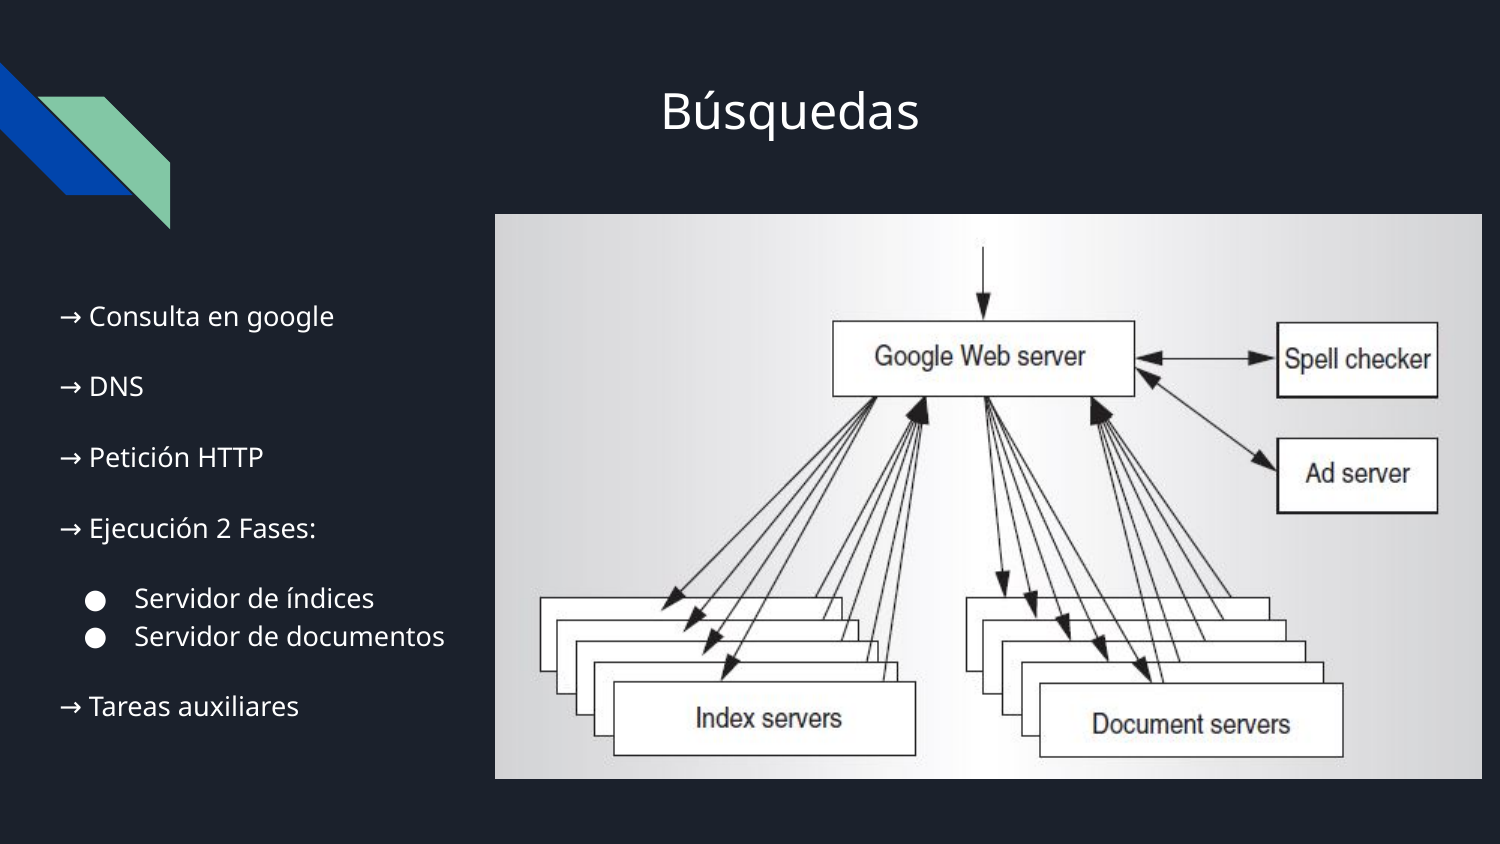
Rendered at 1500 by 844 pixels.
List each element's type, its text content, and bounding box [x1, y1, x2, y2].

list → Consulta en google → DNS → Petición HTTP → Ejecución 2 Fases: Servidor de índices Servidor de documentos → Tareas auxiliares [44, 279, 495, 757]
title Búsquedas [212, 64, 1368, 215]
picture [495, 214, 1482, 779]
